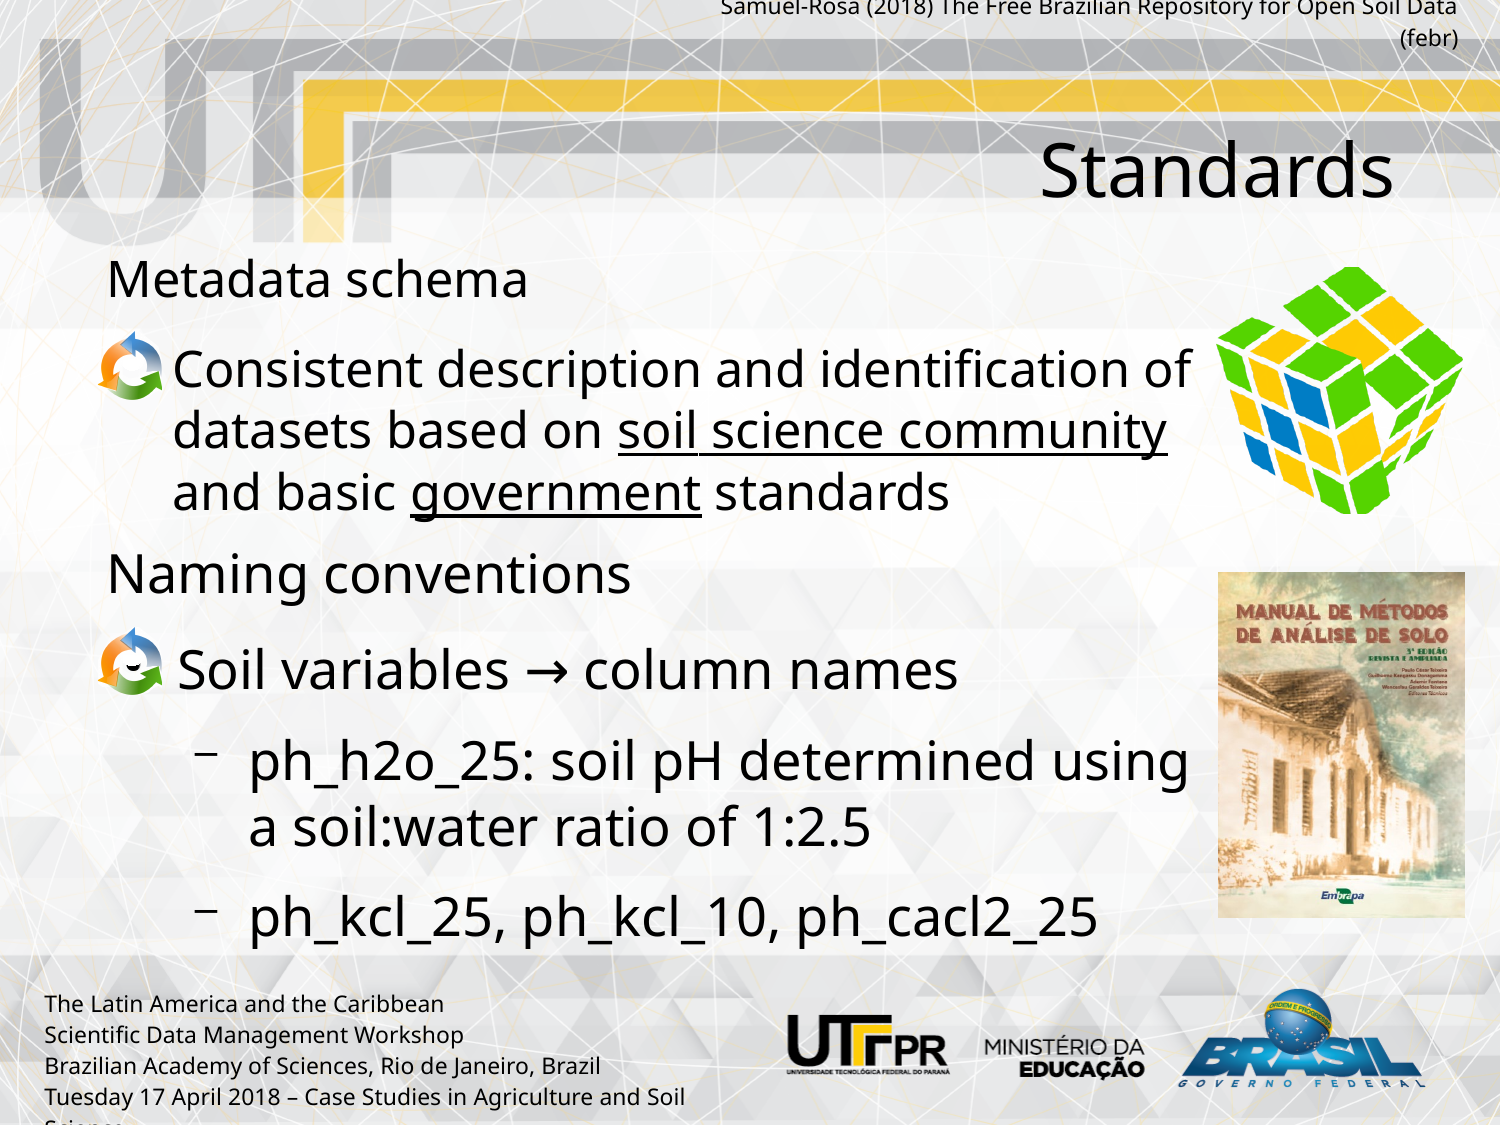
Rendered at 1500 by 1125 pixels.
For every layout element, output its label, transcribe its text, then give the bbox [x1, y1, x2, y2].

picture [922, 0, 930, 7]
picture [1096, 0, 1139, 7]
picture [882, 0, 888, 7]
picture [723, 0, 796, 7]
picture [1420, 0, 1438, 7]
picture [930, 0, 944, 7]
picture [818, 0, 868, 7]
picture [1364, 0, 1396, 7]
picture [1431, 36, 1438, 45]
list Naming conventions Soil variables → column names ph_h2o_25: soil pH determined using a soil:water ratio of 1:2.5 ph_kcl_25, ph_kcl_10, ph_cacl2_25 [106, 540, 1193, 956]
picture [1300, 0, 1310, 7]
picture [946, 0, 954, 7]
picture [956, 0, 987, 7]
text_box Samuel-Rosa (2018) The Free Brazilian Repository for Open Soil Data (febr) [690, 7, 1459, 36]
picture [897, 0, 906, 7]
picture [1398, 0, 1408, 7]
picture [869, 0, 882, 7]
text_box The Latin America and the Caribbean Scientific Data Management Workshop Brazilian Academy of Sciences, Rio de Janeiro, Brazil Tuesday 17 April 2018 – Case Studies in Agriculture and Soil Science [29, 980, 751, 1111]
picture [1048, 0, 1094, 7]
picture [908, 0, 917, 7]
picture [0, 0, 1500, 1125]
picture [1311, 0, 1367, 7]
picture [889, 0, 896, 7]
list Metadata schema Consistent description and identification of datasets based on soil science community and basic government standards [106, 248, 1193, 540]
title Standards [102, 60, 1397, 278]
picture [1147, 0, 1211, 7]
picture [1264, 0, 1299, 7]
picture [1213, 0, 1261, 7]
picture [989, 0, 1040, 7]
picture [798, 0, 810, 7]
picture [1410, 0, 1419, 7]
